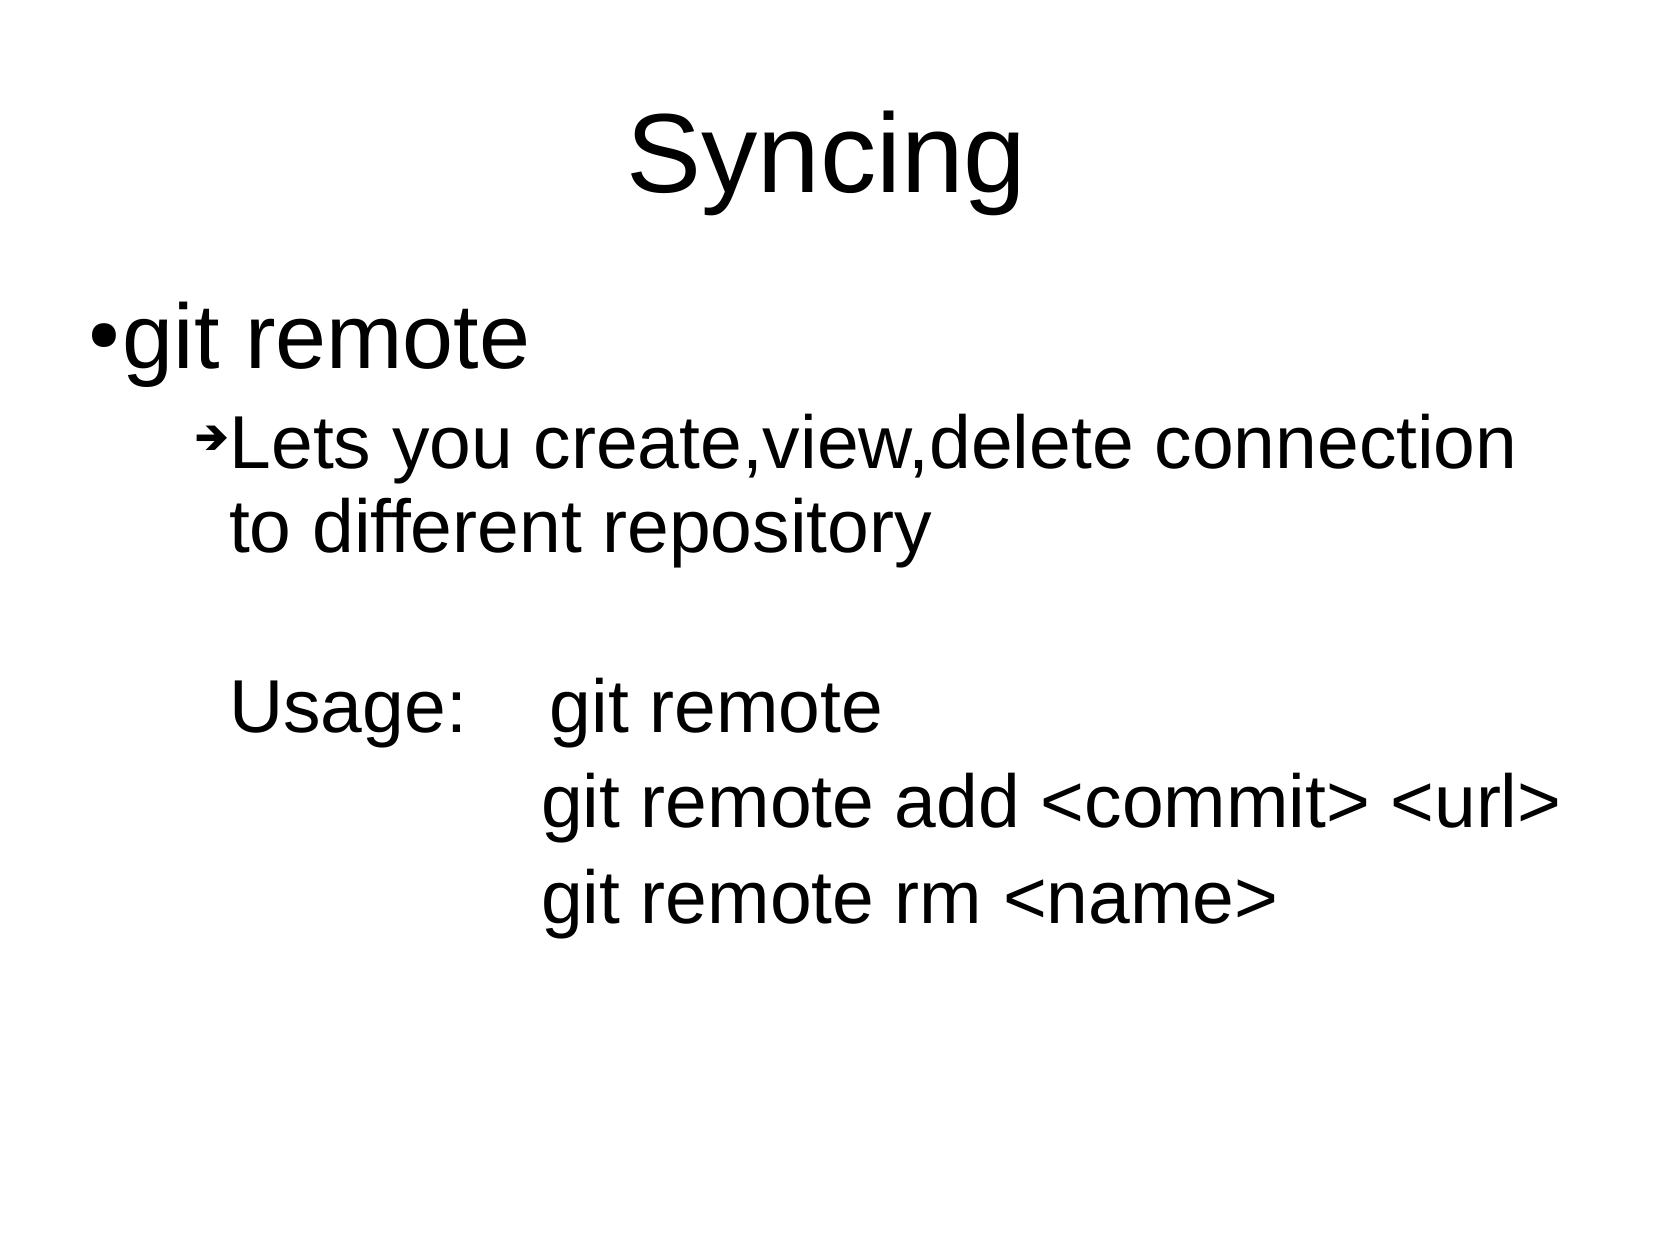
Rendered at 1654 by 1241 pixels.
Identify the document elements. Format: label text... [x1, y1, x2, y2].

title Syncing [82, 49, 1571, 257]
list git remote Lets you create,view,delete connection to different repository Usage: git remote git remote add <commit> <url> git remote rm <name> [87, 286, 1576, 1079]
